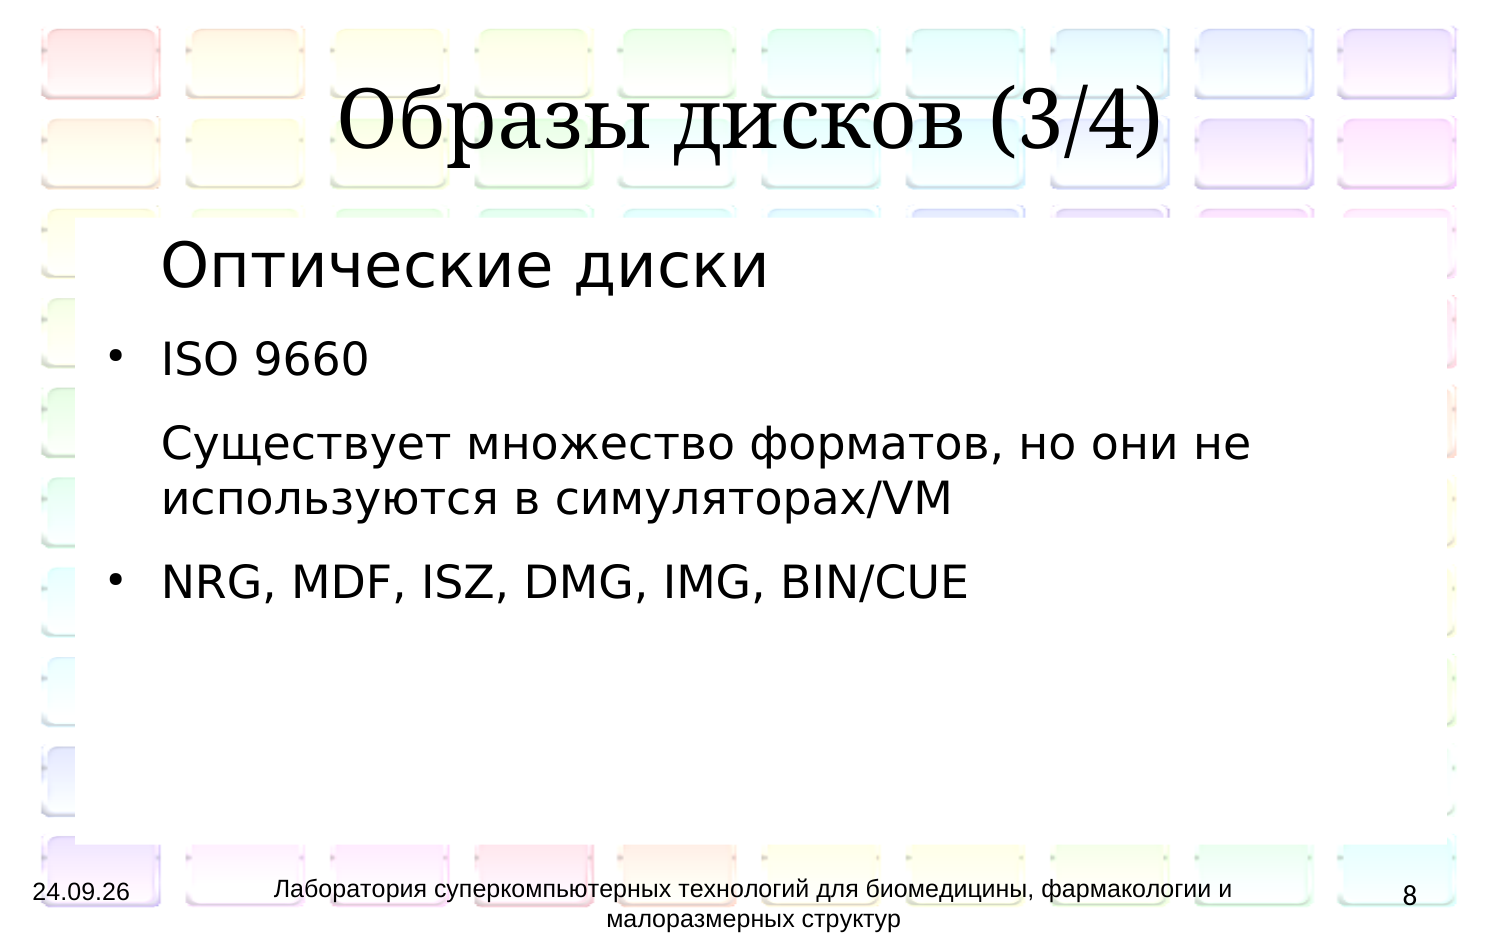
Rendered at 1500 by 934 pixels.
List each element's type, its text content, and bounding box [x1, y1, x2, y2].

text_box Лаборатория суперкомпьютерных технологий для биомедицины, фармакологии и малоразмерных структур [171, 864, 1338, 915]
list Оптические диски ISO 9660 Существует множество форматов, но они не используются в симуляторах/VM NRG, MDF, ISZ, DMG, IMG, BIN/CUE [75, 217, 1447, 845]
text_box <номер> [1387, 868, 1473, 918]
title Образы дисков (3/4) [75, 37, 1426, 193]
picture [0, 0, 1500, 934]
text_box 11.03.12 [17, 868, 184, 918]
